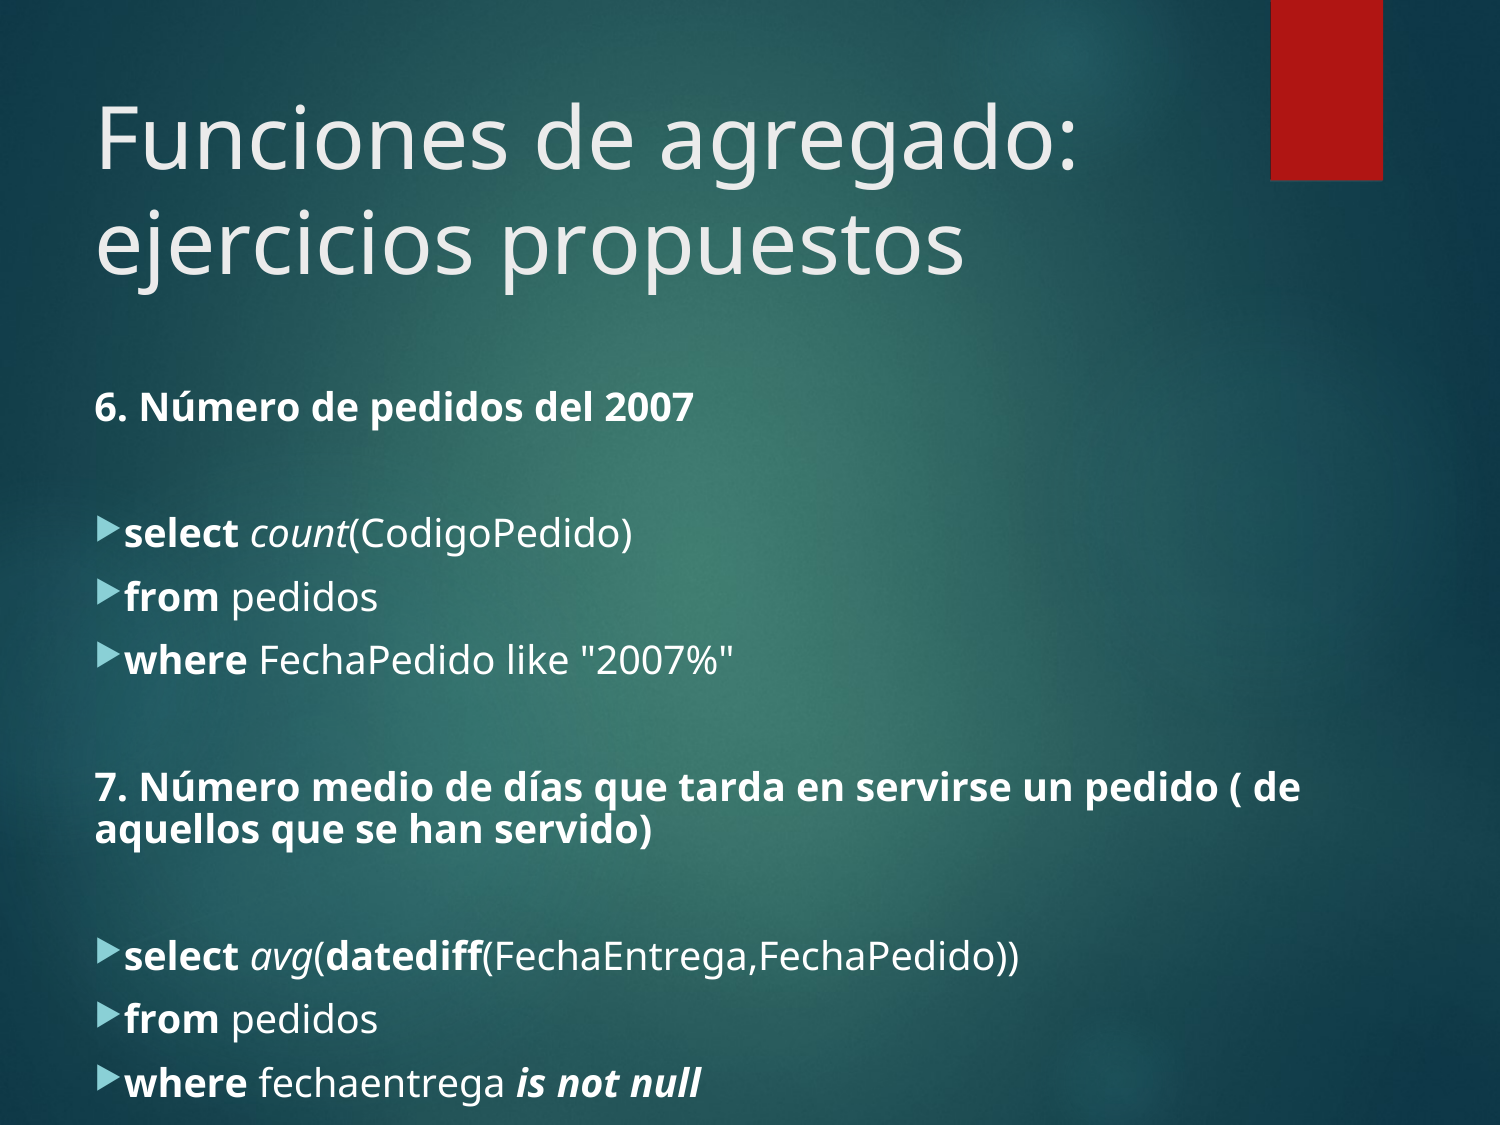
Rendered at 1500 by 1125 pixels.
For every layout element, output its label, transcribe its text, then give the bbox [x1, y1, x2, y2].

title Funciones de agregado: ejercicios propuestos [79, 74, 1237, 303]
picture [0, 0, 1500, 1125]
list 6. Número de pedidos del 2007 select count(CodigoPedido) from pedidos where FechaPedido like "2007%" 7. Número medio de días que tarda en servirse un pedido ( de aquellos que se han servido) select avg(datediff(FechaEntrega,FechaPedido)) from pedidos where fechaentrega is not null [79, 303, 1367, 1119]
